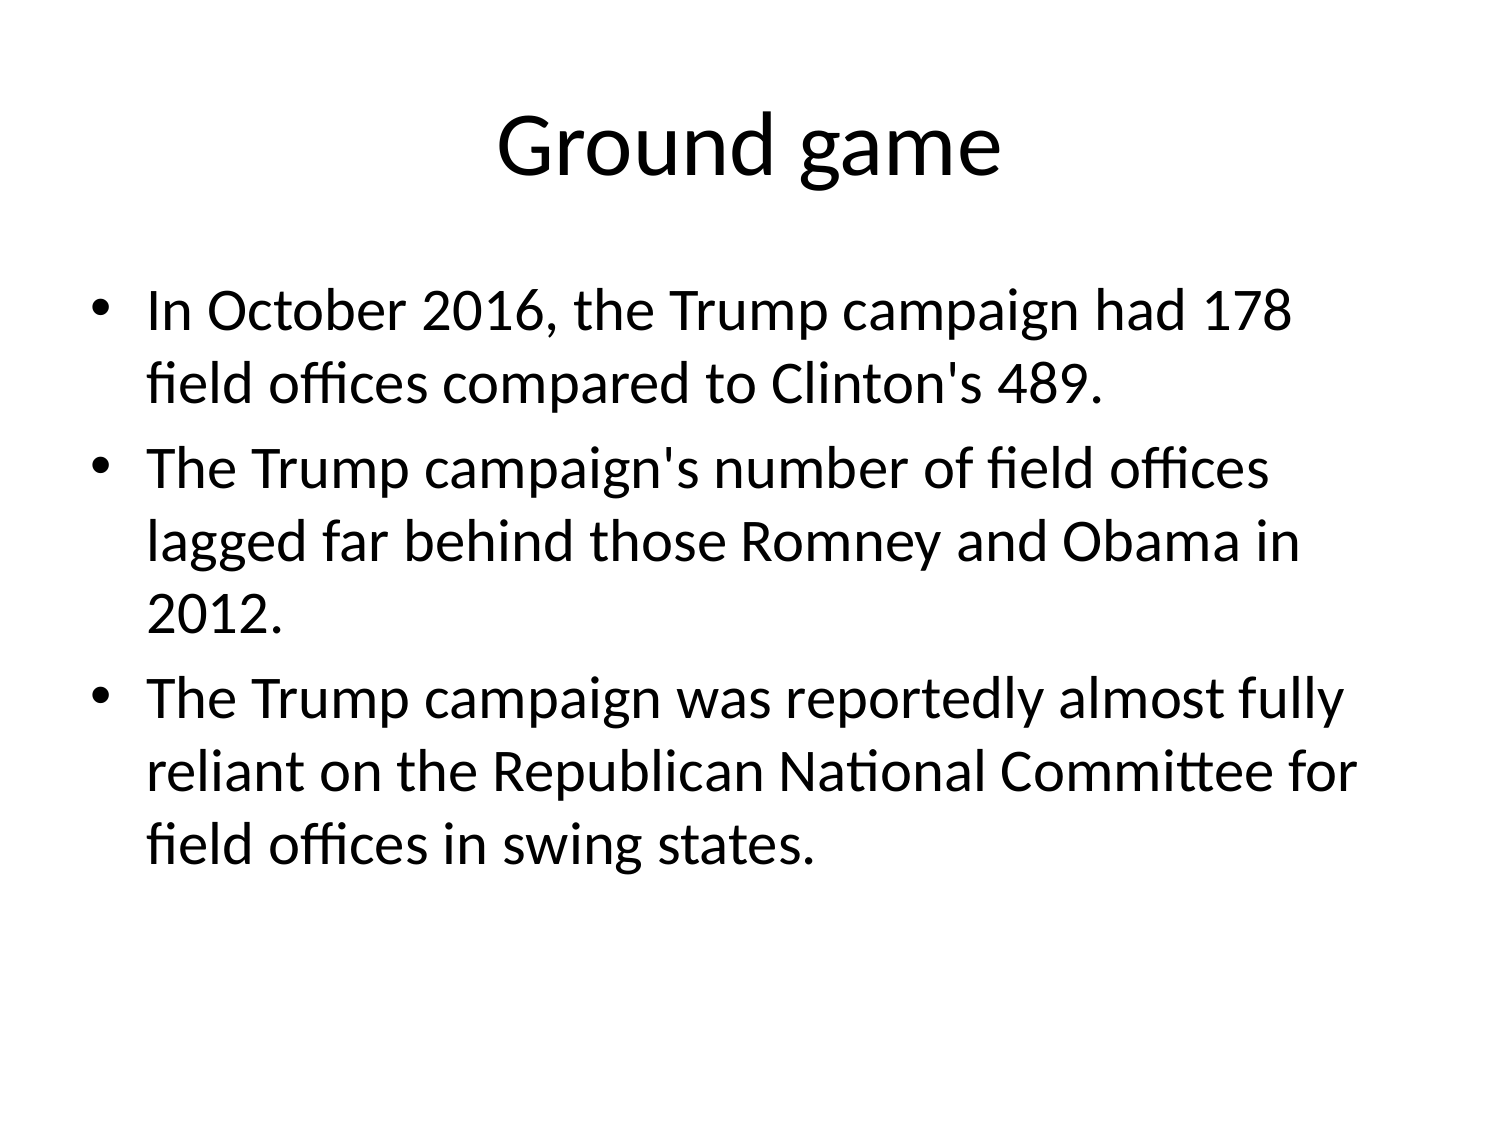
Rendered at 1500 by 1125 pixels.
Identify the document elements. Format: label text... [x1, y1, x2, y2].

list In October 2016, the Trump campaign had 178 field offices compared to Clinton's 489. The Trump campaign's number of field offices lagged far behind those Romney and Obama in 2012. The Trump campaign was reportedly almost fully reliant on the Republican National Committee for field offices in swing states. [75, 262, 1425, 1005]
title Ground game [75, 45, 1425, 233]
